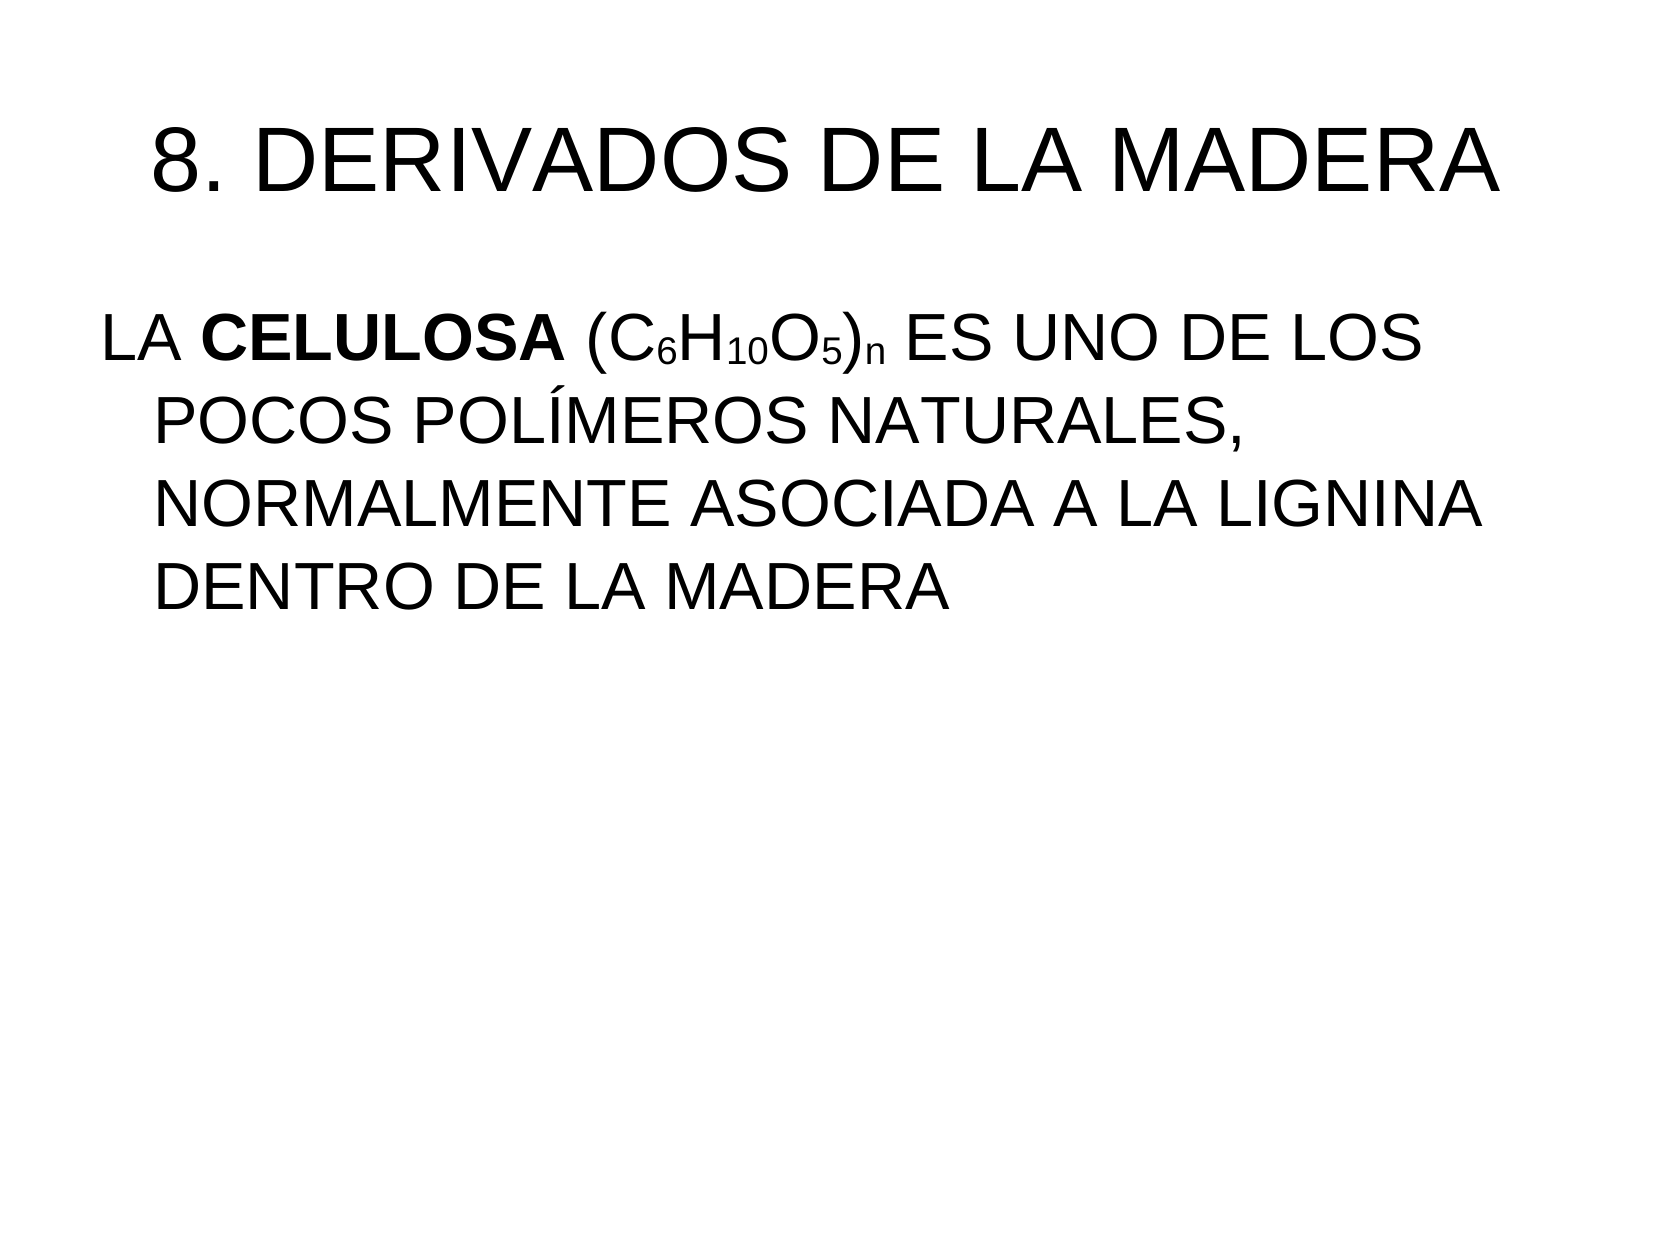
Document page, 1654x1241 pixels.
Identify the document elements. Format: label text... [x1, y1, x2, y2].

list LA CELULOSA (C6H10O5)n ES UNO DE LOS POCOS POLÍMEROS NATURALES, NORMALMENTE ASOCIADA A LA LIGNINA DENTRO DE LA MADERA [82, 290, 1571, 1109]
title 8. DERIVADOS DE LA MADERA [82, 56, 1571, 249]
